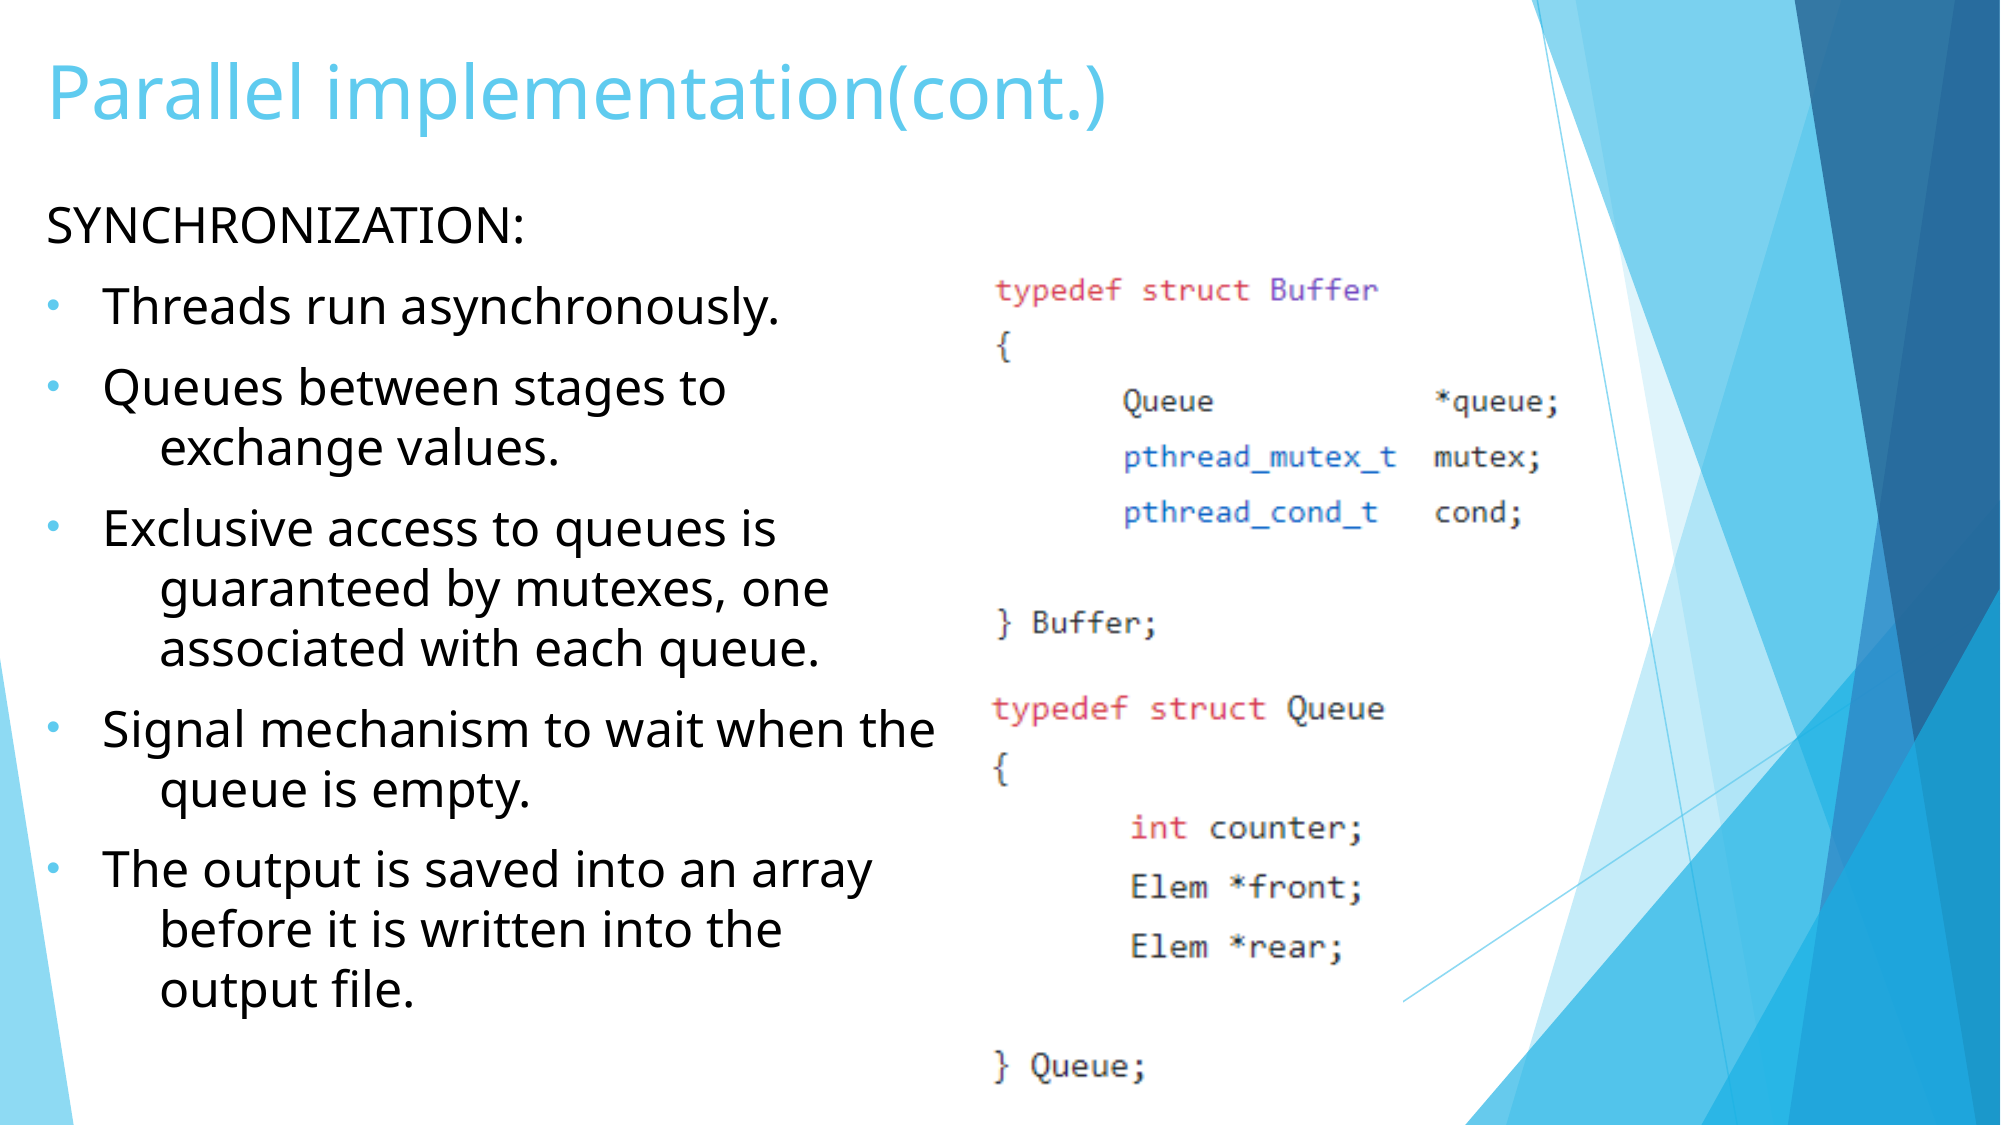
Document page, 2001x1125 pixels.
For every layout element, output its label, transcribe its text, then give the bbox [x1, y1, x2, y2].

picture [980, 261, 1574, 667]
list SYNCHRONIZATION: Threads run asynchronously. Queues between stages to exchange values. Exclusive access to queues is guaranteed by mutexes, one associated with each queue. Signal mechanism to wait when the queue is empty. The output is saved into an array before it is written into the output file. [31, 186, 954, 1088]
title Parallel implementation(cont.) [31, 37, 1442, 154]
picture [980, 670, 1403, 1125]
